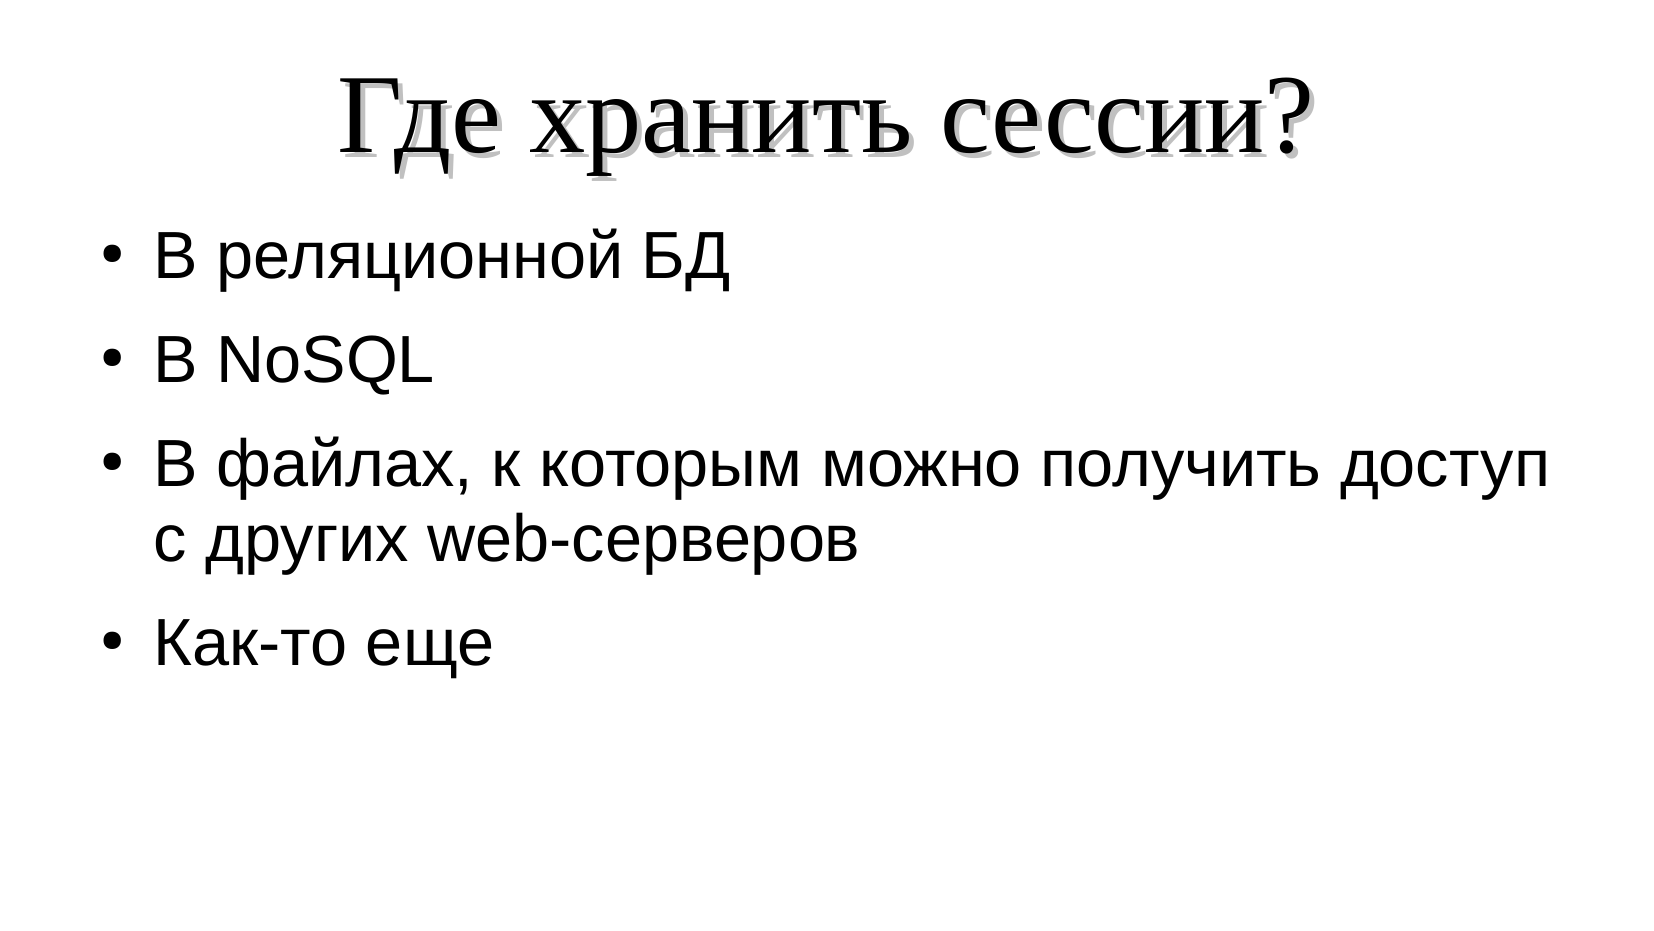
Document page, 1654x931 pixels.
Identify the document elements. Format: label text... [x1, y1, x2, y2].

title Где хранить сессии? [82, 37, 1571, 193]
list В реляционной БД В NoSQL В файлах, к которым можно получить доступ с других web-серверов Как-то еще [82, 217, 1571, 758]
